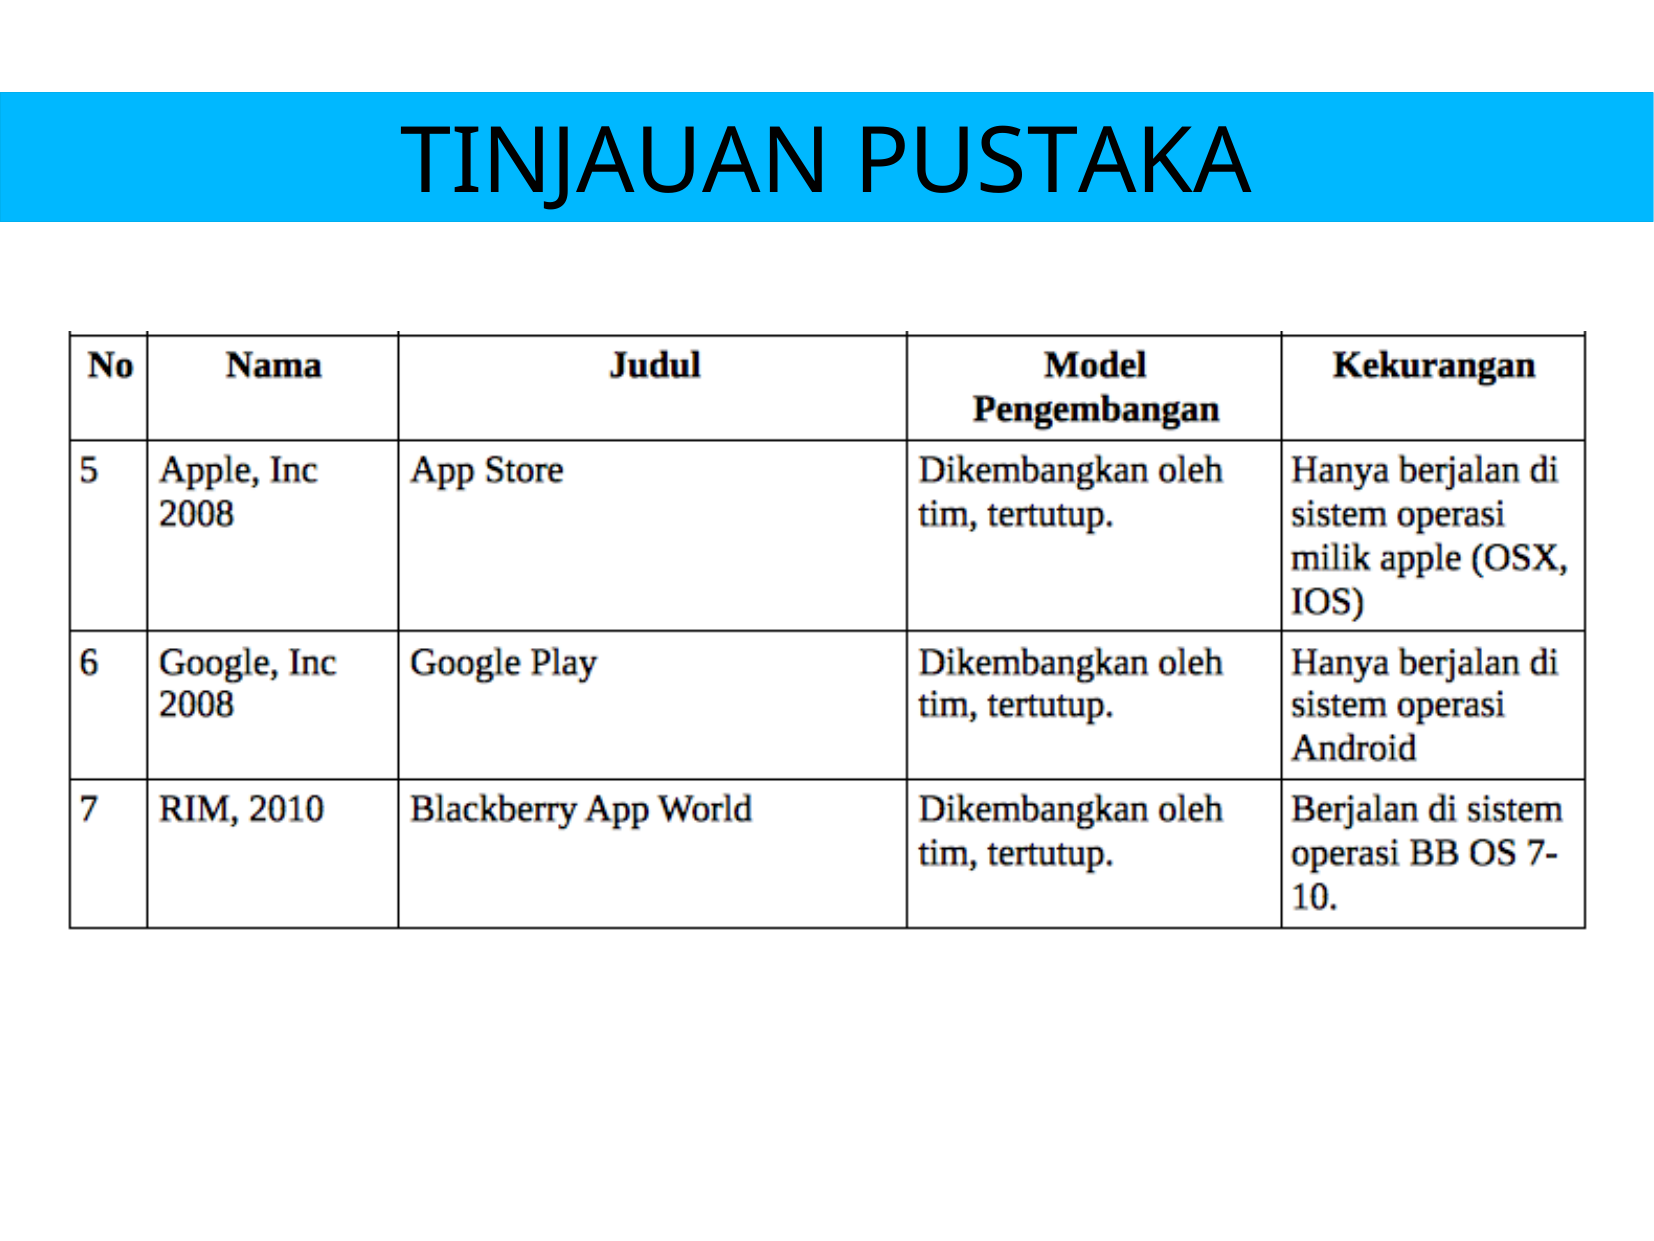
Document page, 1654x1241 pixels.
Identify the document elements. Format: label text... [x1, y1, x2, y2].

text_box TINJAUAN PUSTAKA [82, 49, 1571, 257]
text_box [1571, 92, 1654, 222]
text_box [0, 92, 82, 222]
picture [61, 331, 1595, 938]
